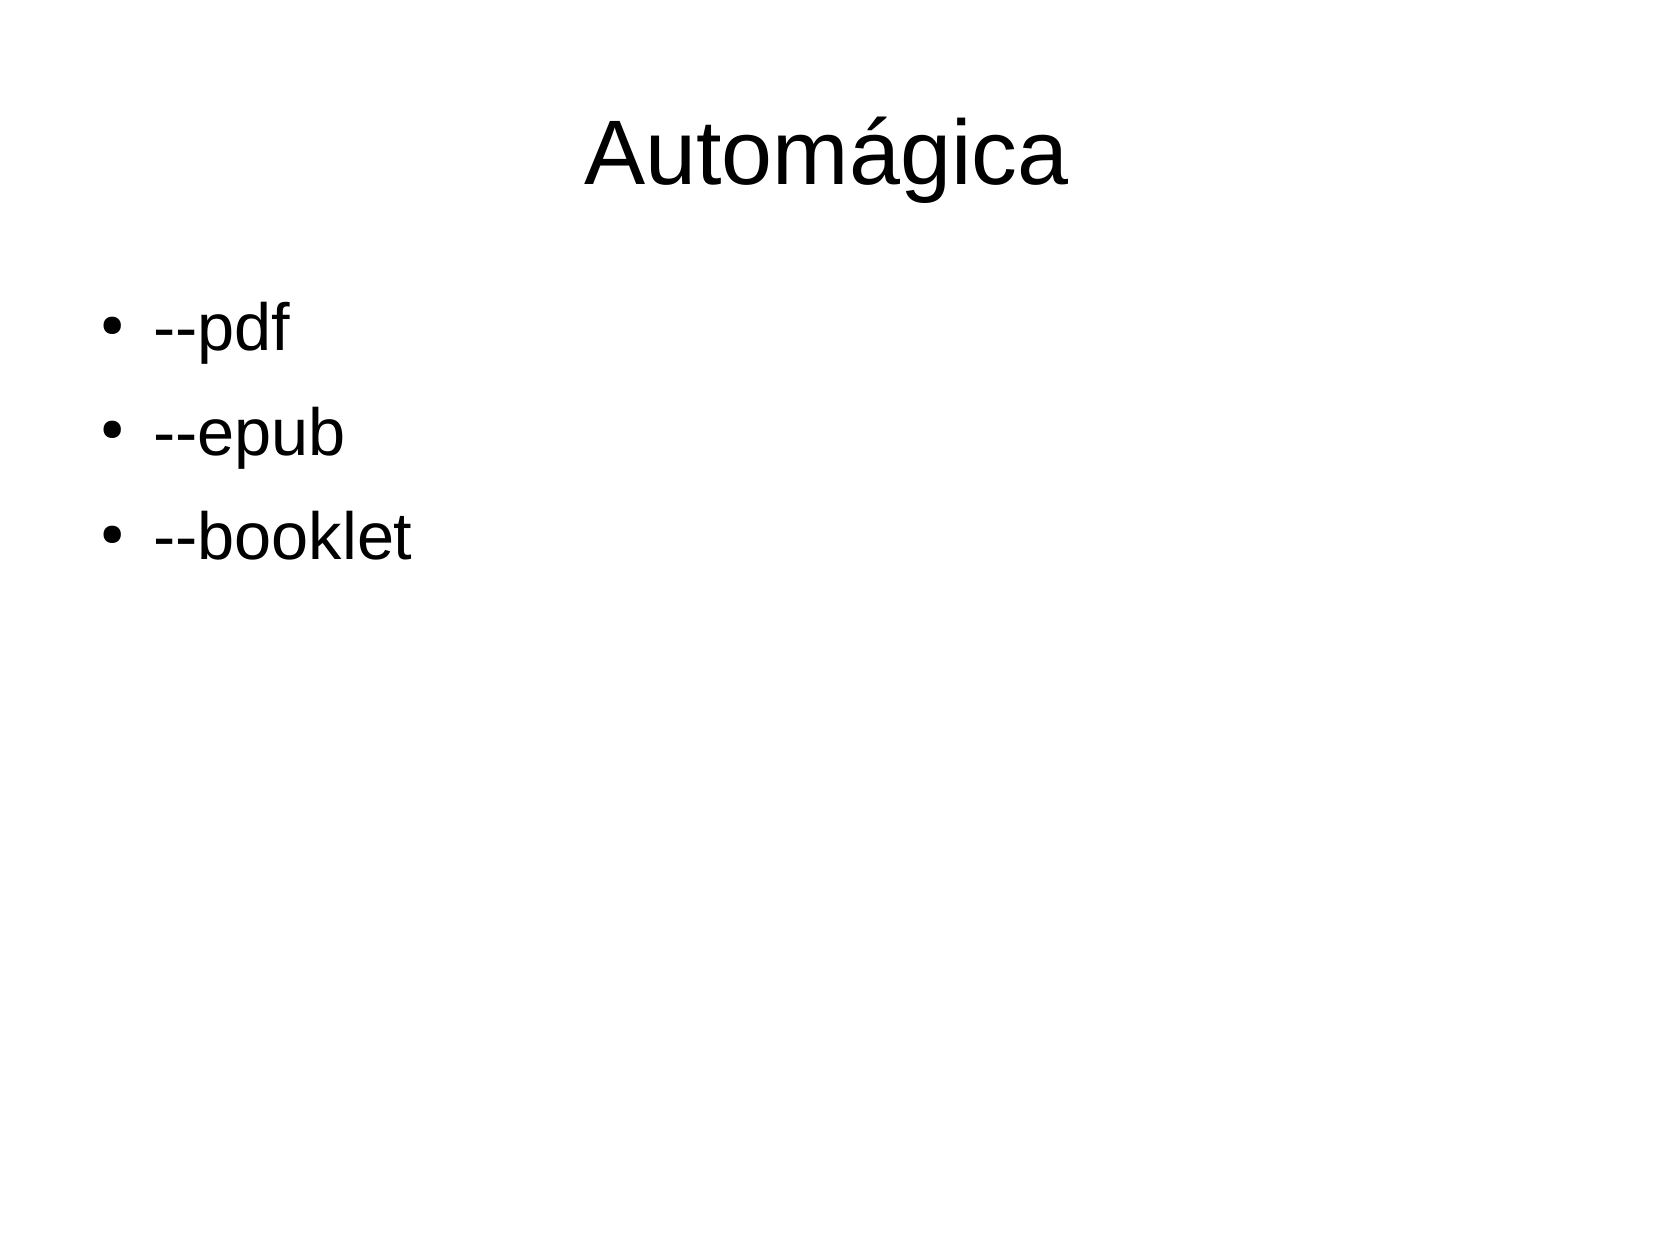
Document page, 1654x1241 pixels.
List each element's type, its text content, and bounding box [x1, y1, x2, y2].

title Automágica [82, 49, 1571, 257]
list --pdf --epub --booklet [82, 290, 1571, 1010]
